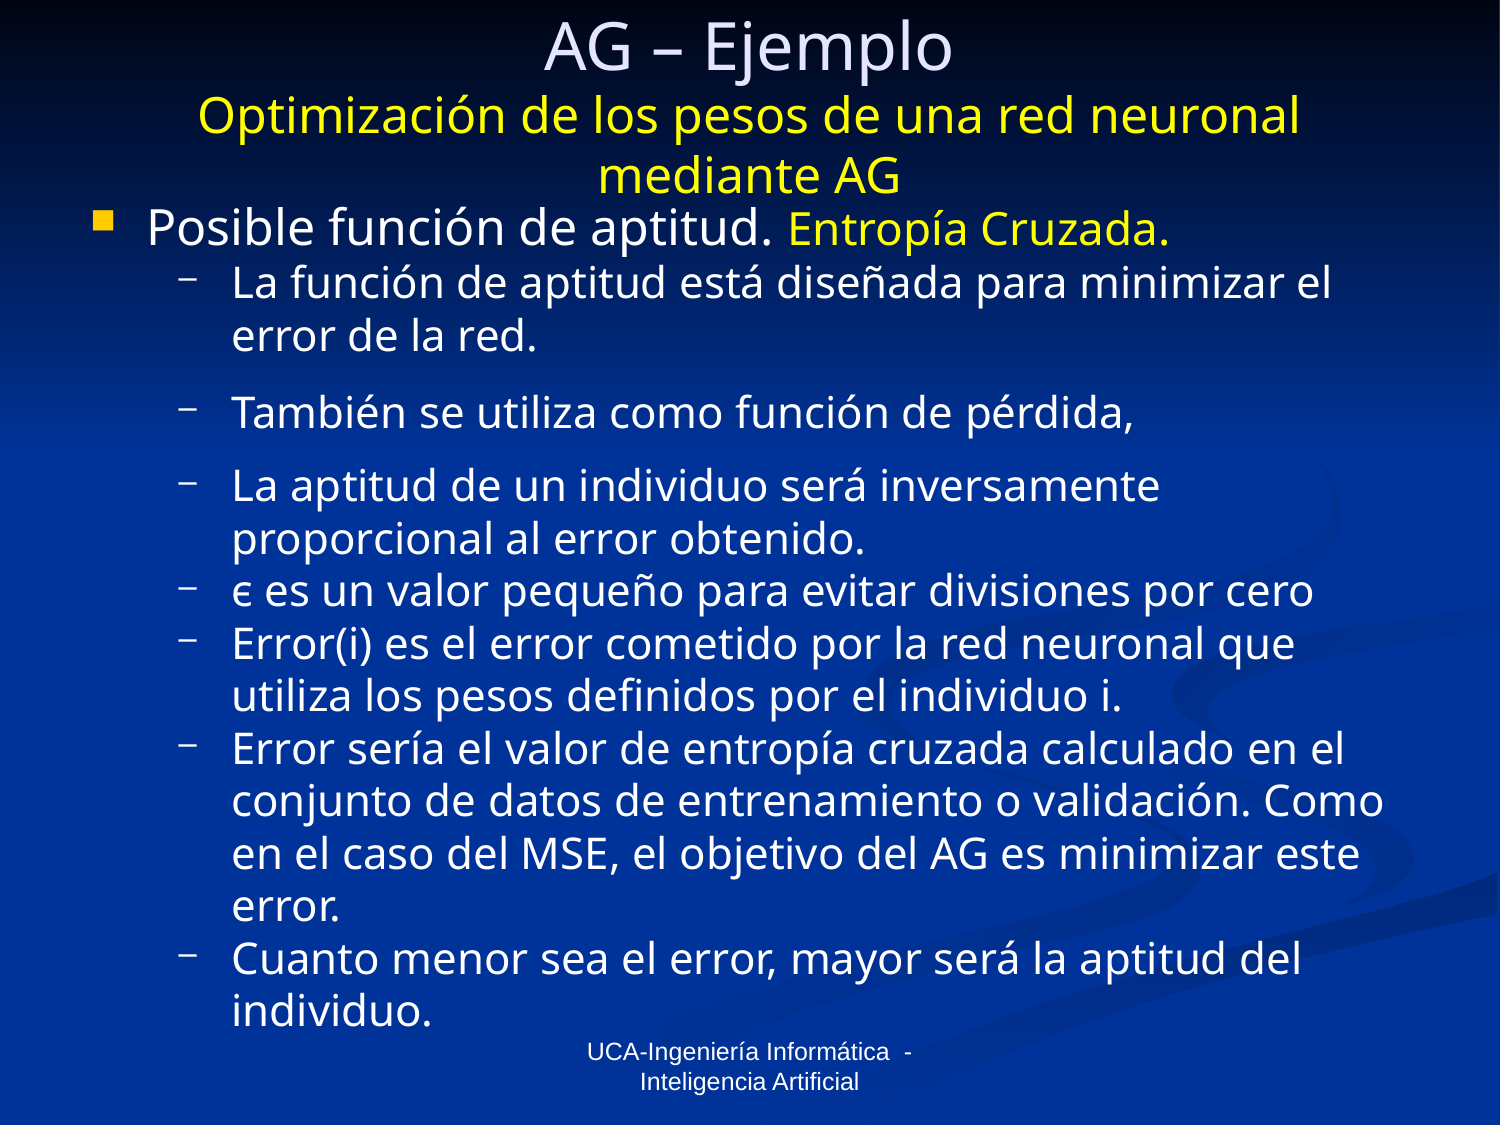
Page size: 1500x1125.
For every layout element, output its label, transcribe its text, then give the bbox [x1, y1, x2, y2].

footer UCA-Ingeniería Informática - Inteligencia Artificial [512, 1025, 988, 1104]
list Posible función de aptitud. Entropía Cruzada. La función de aptitud está diseñada para minimizar el error de la red. También se utiliza como función de pérdida, La aptitud de un individuo será inversamente proporcional al error obtenido. ϵ es un valor pequeño para evitar divisiones por cero Error(i) es el error cometido por la red neuronal que utiliza los pesos definidos por el individuo i. Error sería el valor de entropía cruzada calculado en el conjunto de datos de entrenamiento o validación. Como en el caso del MSE, el objetivo del AG es minimizar este error. Cuanto menor sea el error, mayor será la aptitud del individuo. [75, 187, 1425, 1005]
chart [647, 236, 856, 264]
title AG – Ejemplo Optimización de los pesos de una red neuronal mediante AG [75, 45, 1425, 163]
